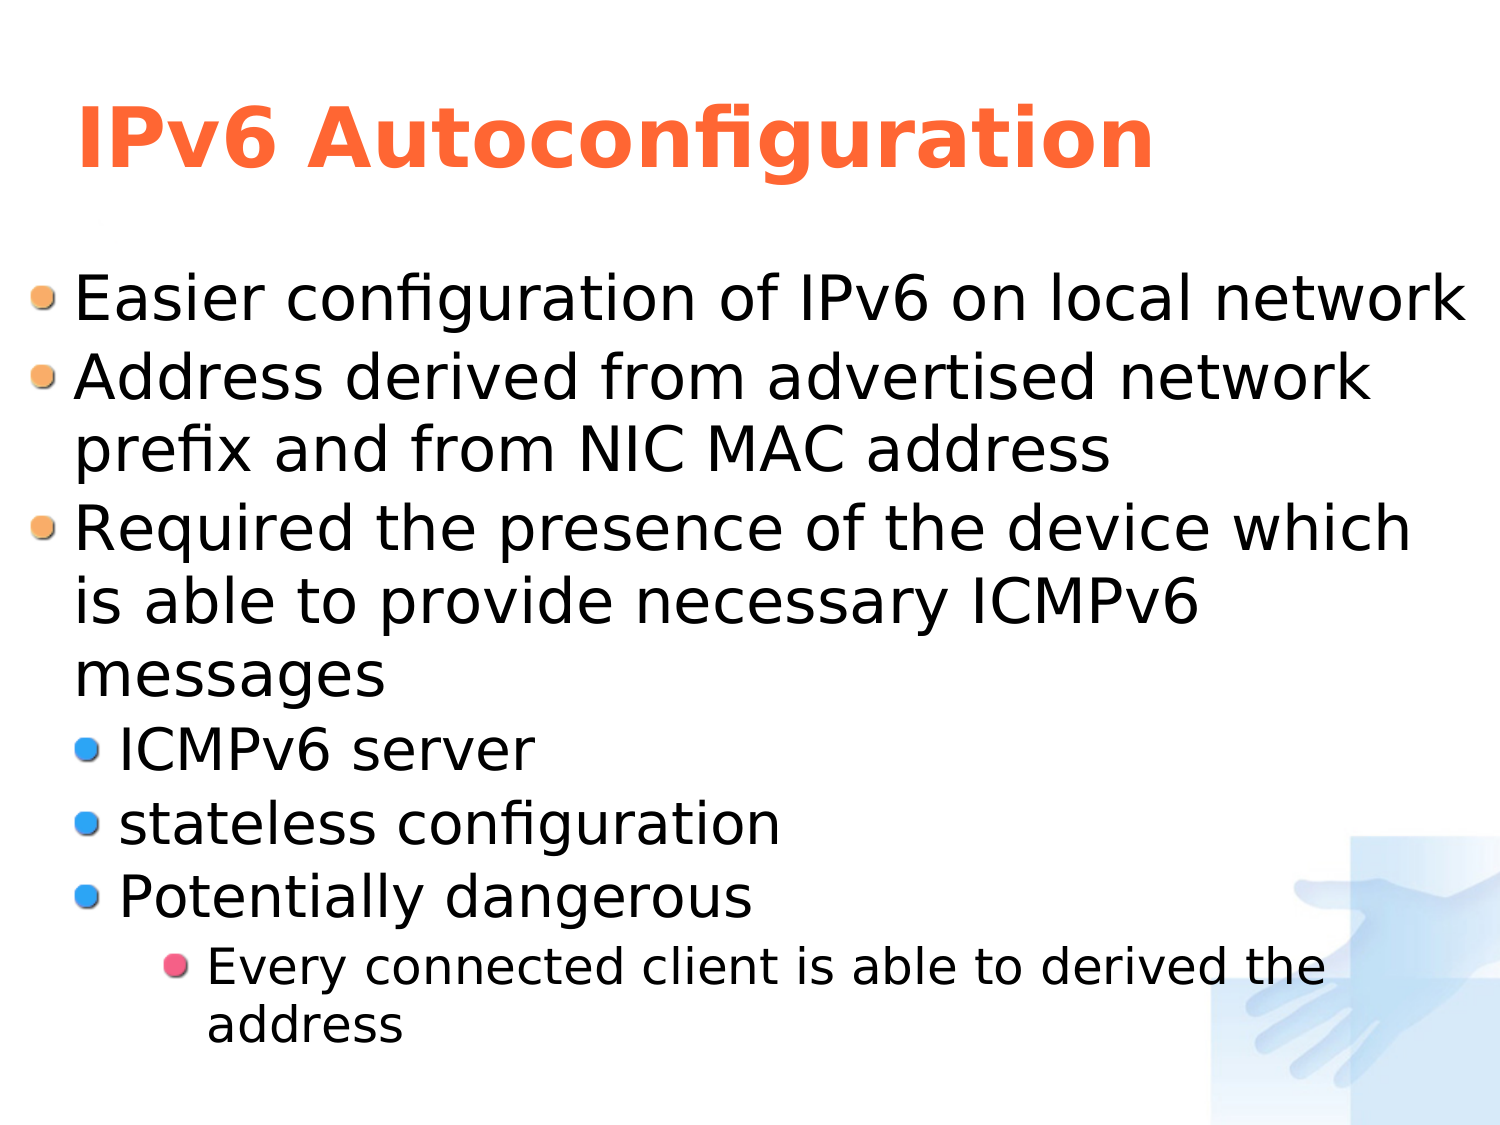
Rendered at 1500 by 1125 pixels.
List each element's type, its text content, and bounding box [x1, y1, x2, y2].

list Easier configuration of IPv6 on local network Address derived from advertised network prefix and from NIC MAC address Required the presence of the device which is able to provide necessary ICMPv6 messages ICMPv6 server stateless configuration Potentially dangerous Every connected client is able to derived the address [29, 262, 1477, 1055]
picture [0, 0, 1500, 1125]
title IPv6 Autoconfiguration [75, 28, 1426, 250]
